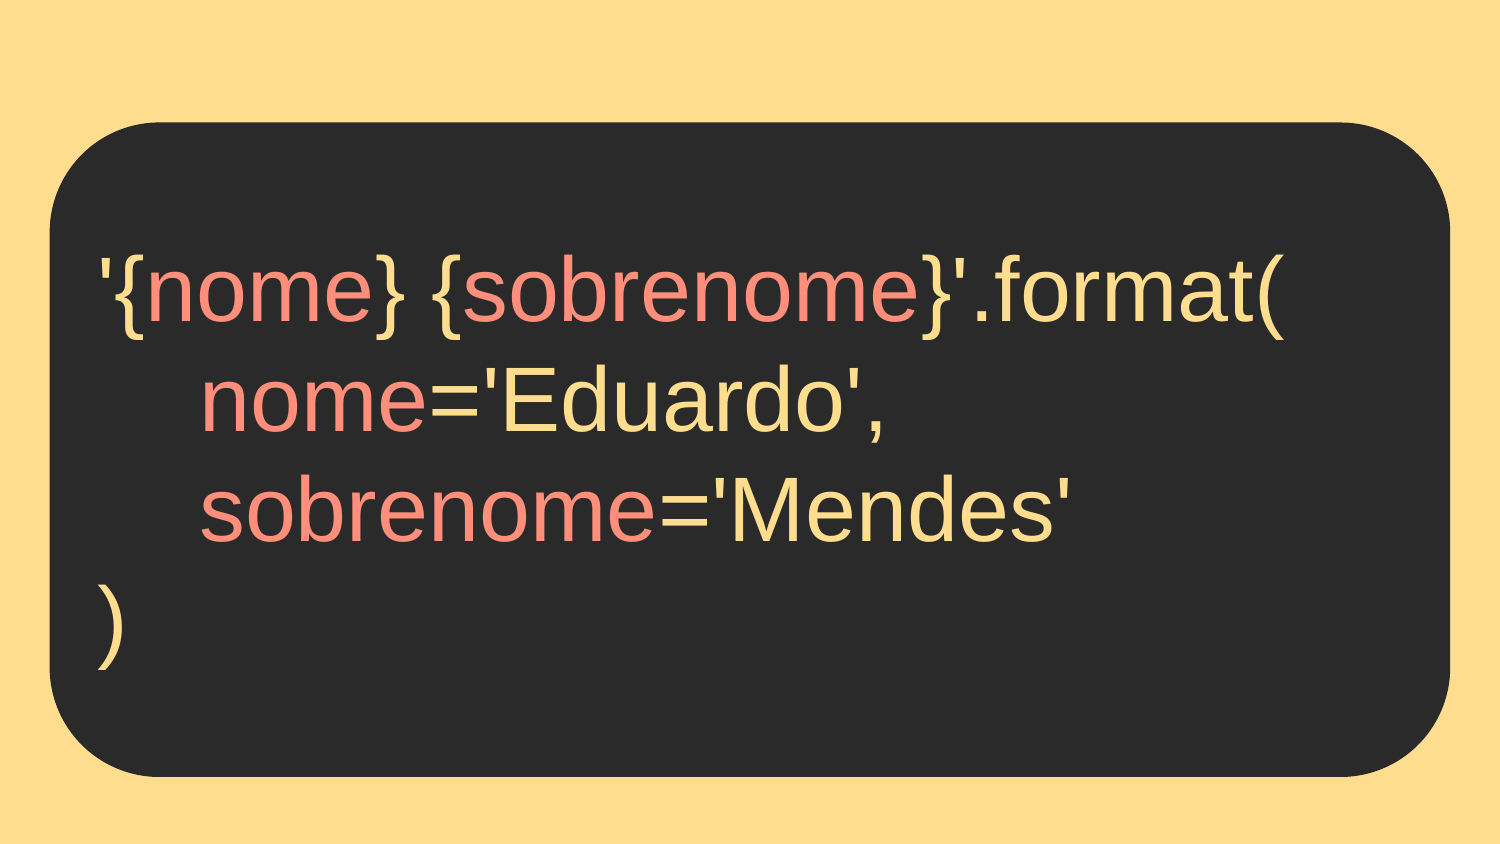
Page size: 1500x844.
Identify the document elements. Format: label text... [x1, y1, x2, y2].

text_box '{nome} {sobrenome}'.format( nome='Eduardo', sobrenome='Mendes' ) [50, 123, 1450, 777]
